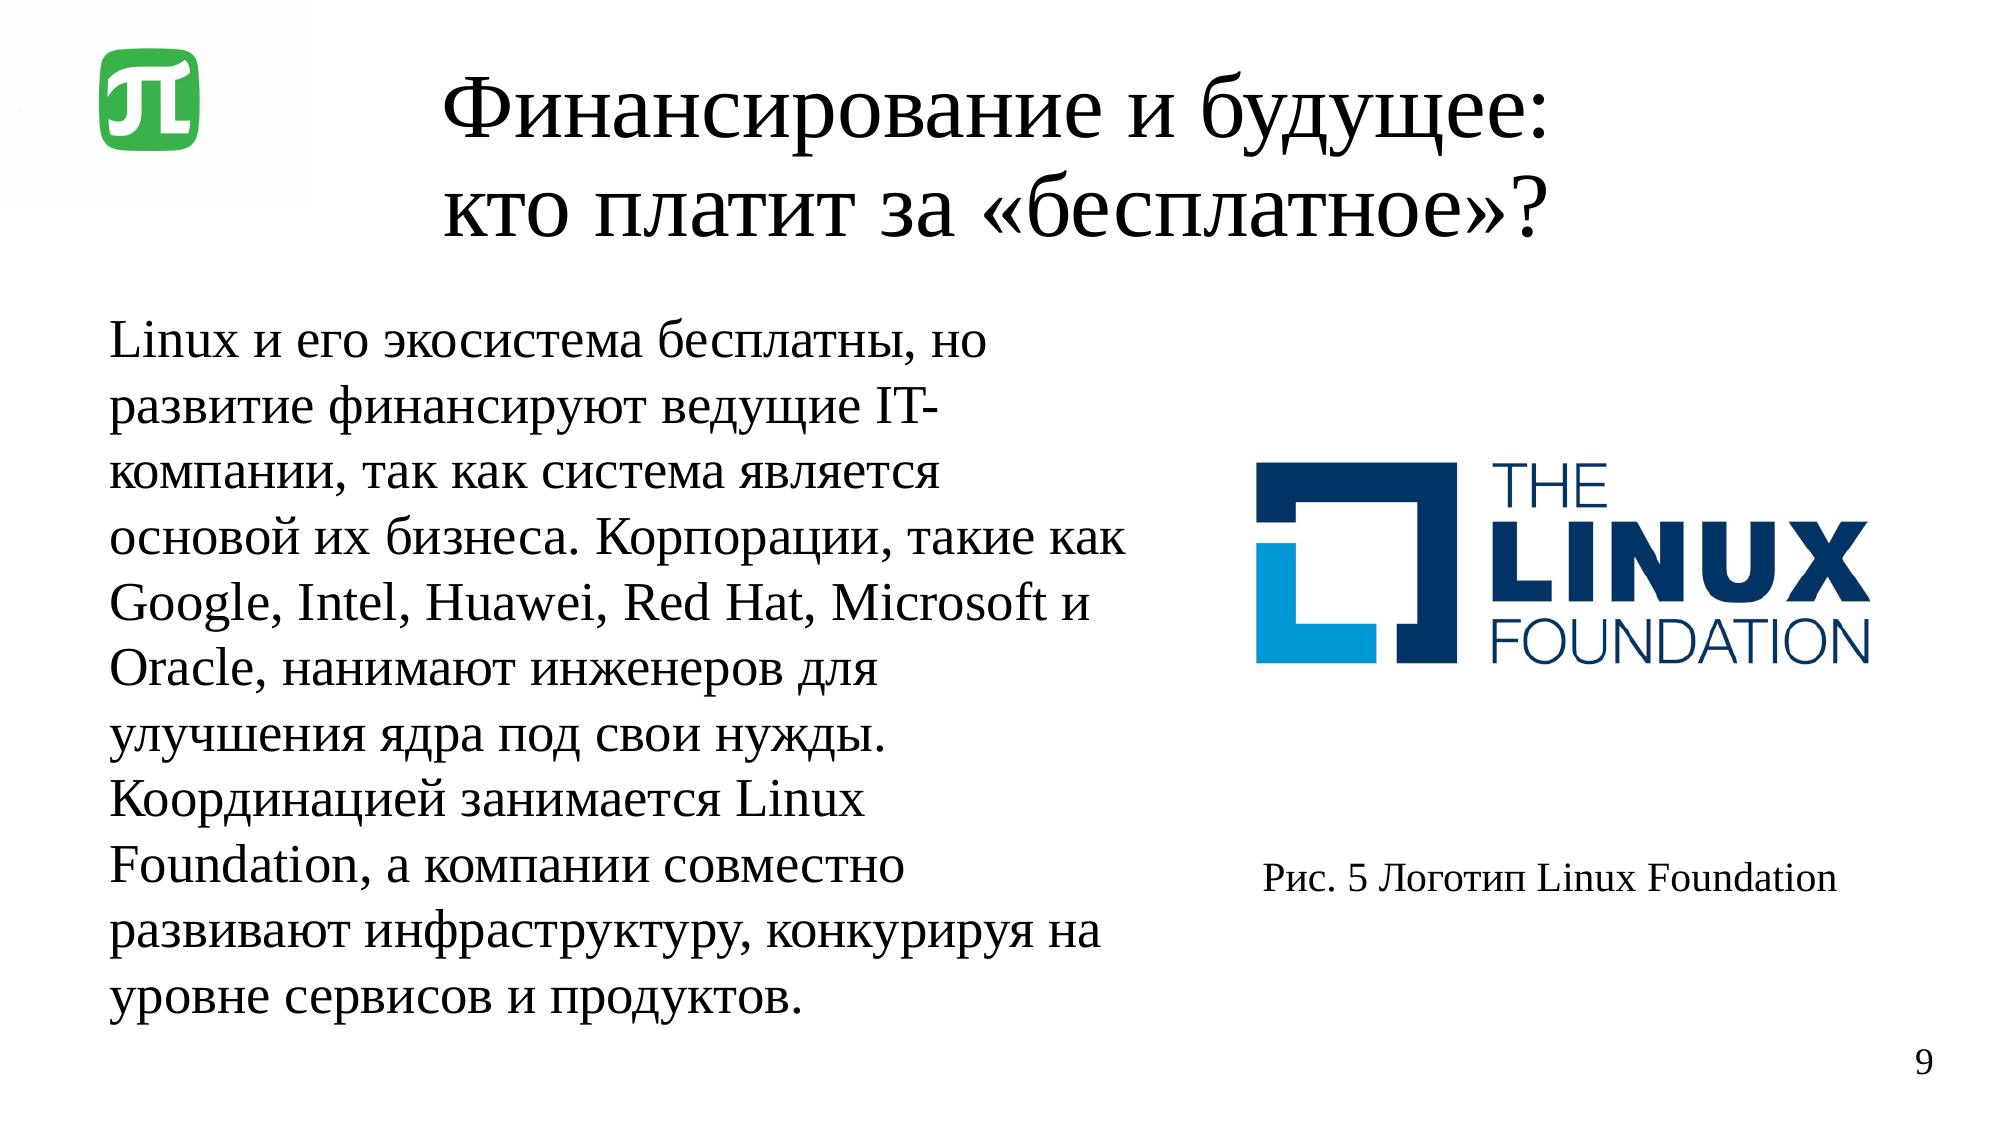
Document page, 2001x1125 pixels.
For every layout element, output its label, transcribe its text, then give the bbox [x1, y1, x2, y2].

picture [1178, 177, 1949, 948]
text_box Рис. 5 Логотип Linux Foundation [1240, 846, 1861, 1000]
text_box 9 [1900, 1033, 1949, 1090]
title Финансирование и будущее: кто платит за «бесплатное»? [135, 48, 1861, 266]
list Linux и его экосистема бесплатны, но развитие финансируют ведущие IT-компании, так как система является основой их бизнеса. Корпорации, такие как Google, Intel, Huawei, Red Hat, Microsoft и Oracle, нанимают инженеров для улучшения ядра под свои нужды. Координацией занимается Linux Foundation, а компании совместно развивают инфраструктуру, конкурируя на уровне сервисов и продуктов. [59, 295, 1152, 1034]
picture [0, 0, 315, 211]
